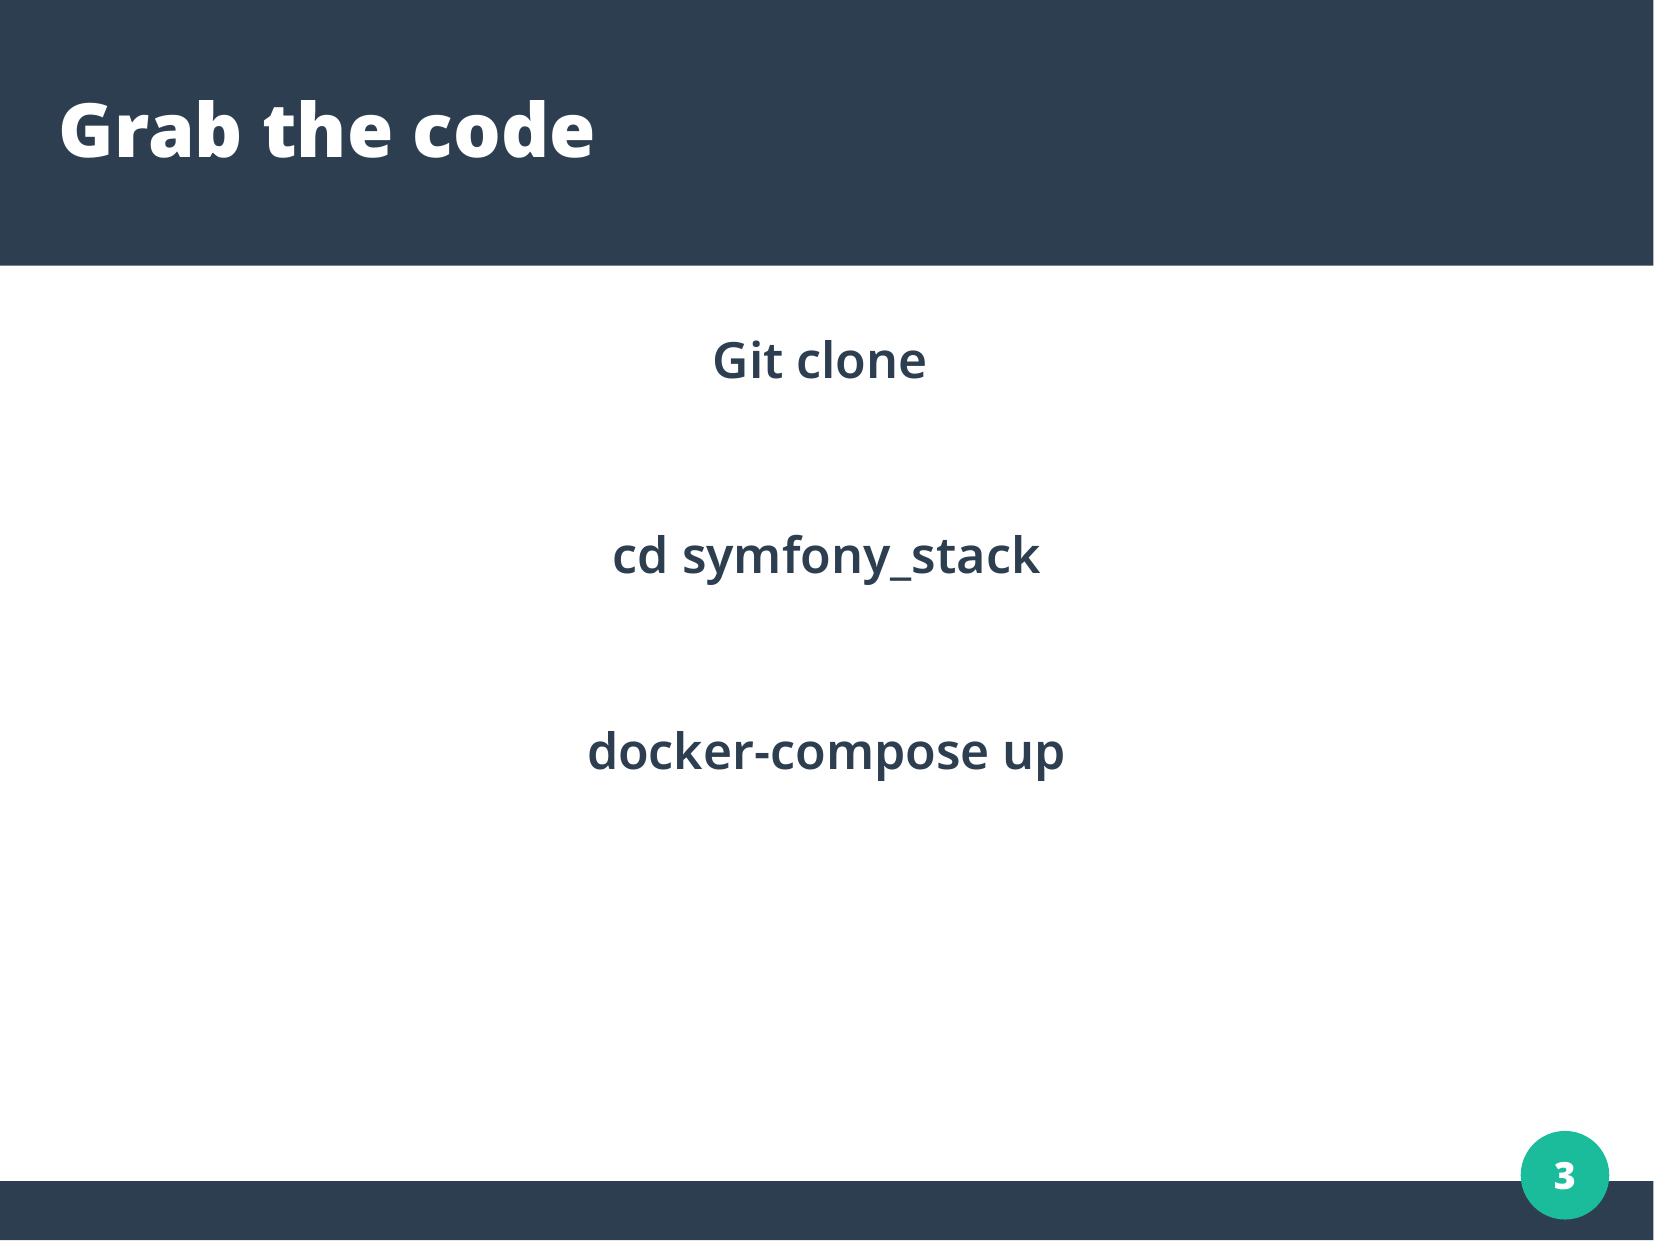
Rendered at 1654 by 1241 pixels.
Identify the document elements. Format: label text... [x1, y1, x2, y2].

title Grab the code [59, 49, 1595, 207]
list Git clone cd symfony_stack docker-compose up [59, 324, 1595, 1152]
